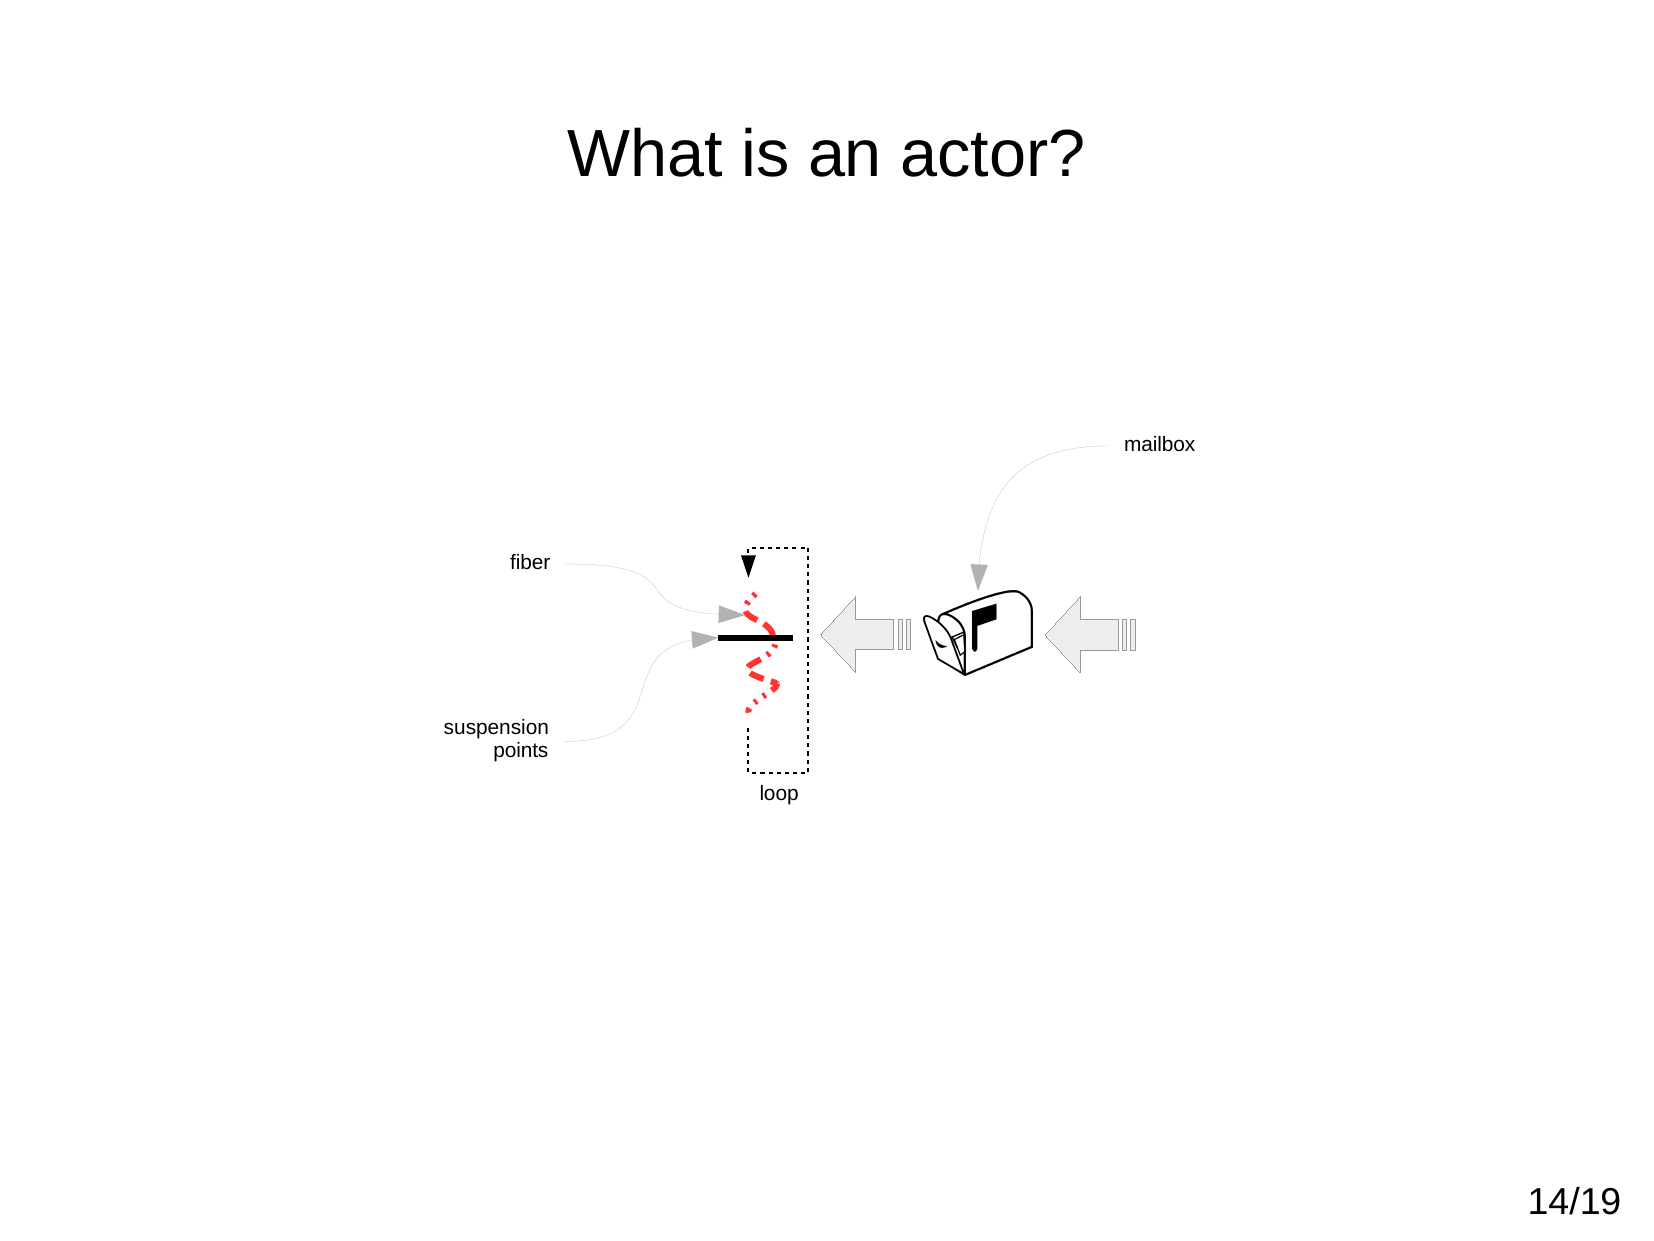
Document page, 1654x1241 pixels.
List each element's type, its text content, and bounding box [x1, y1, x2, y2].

title What is an actor? [82, 49, 1571, 257]
text_box fiber [430, 543, 566, 585]
text_box [1045, 596, 1119, 673]
text_box [820, 596, 894, 673]
text_box [1130, 619, 1136, 651]
picture [923, 590, 1033, 676]
text_box suspension points [428, 708, 564, 776]
text_box [1122, 619, 1127, 651]
text_box loop [678, 773, 814, 815]
text_box [898, 619, 903, 650]
text_box [906, 619, 911, 650]
text_box mailbox [1109, 425, 1226, 467]
